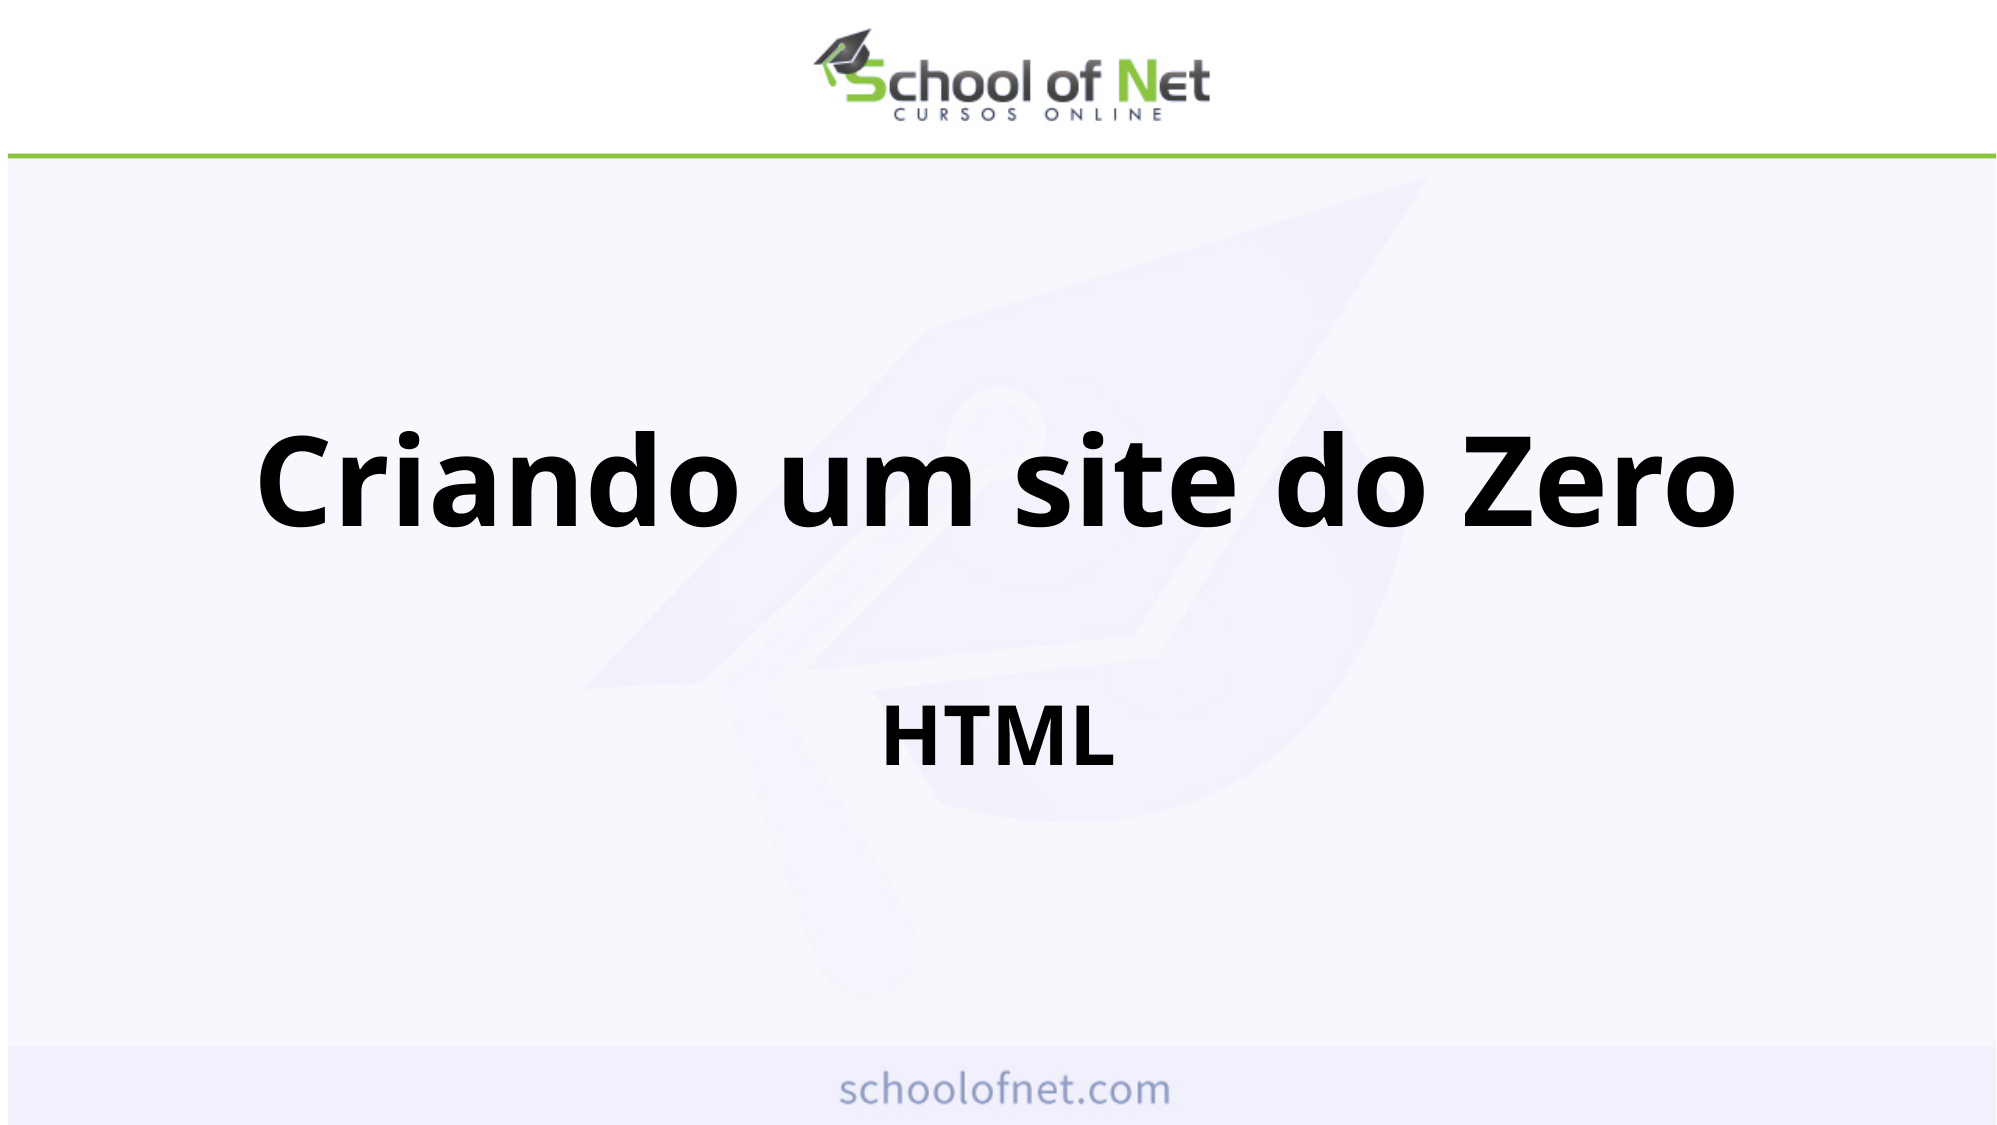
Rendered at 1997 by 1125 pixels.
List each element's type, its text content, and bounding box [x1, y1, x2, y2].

picture [7, 5, 1997, 1125]
title Criando um site do Zero HTML [99, 413, 1897, 770]
